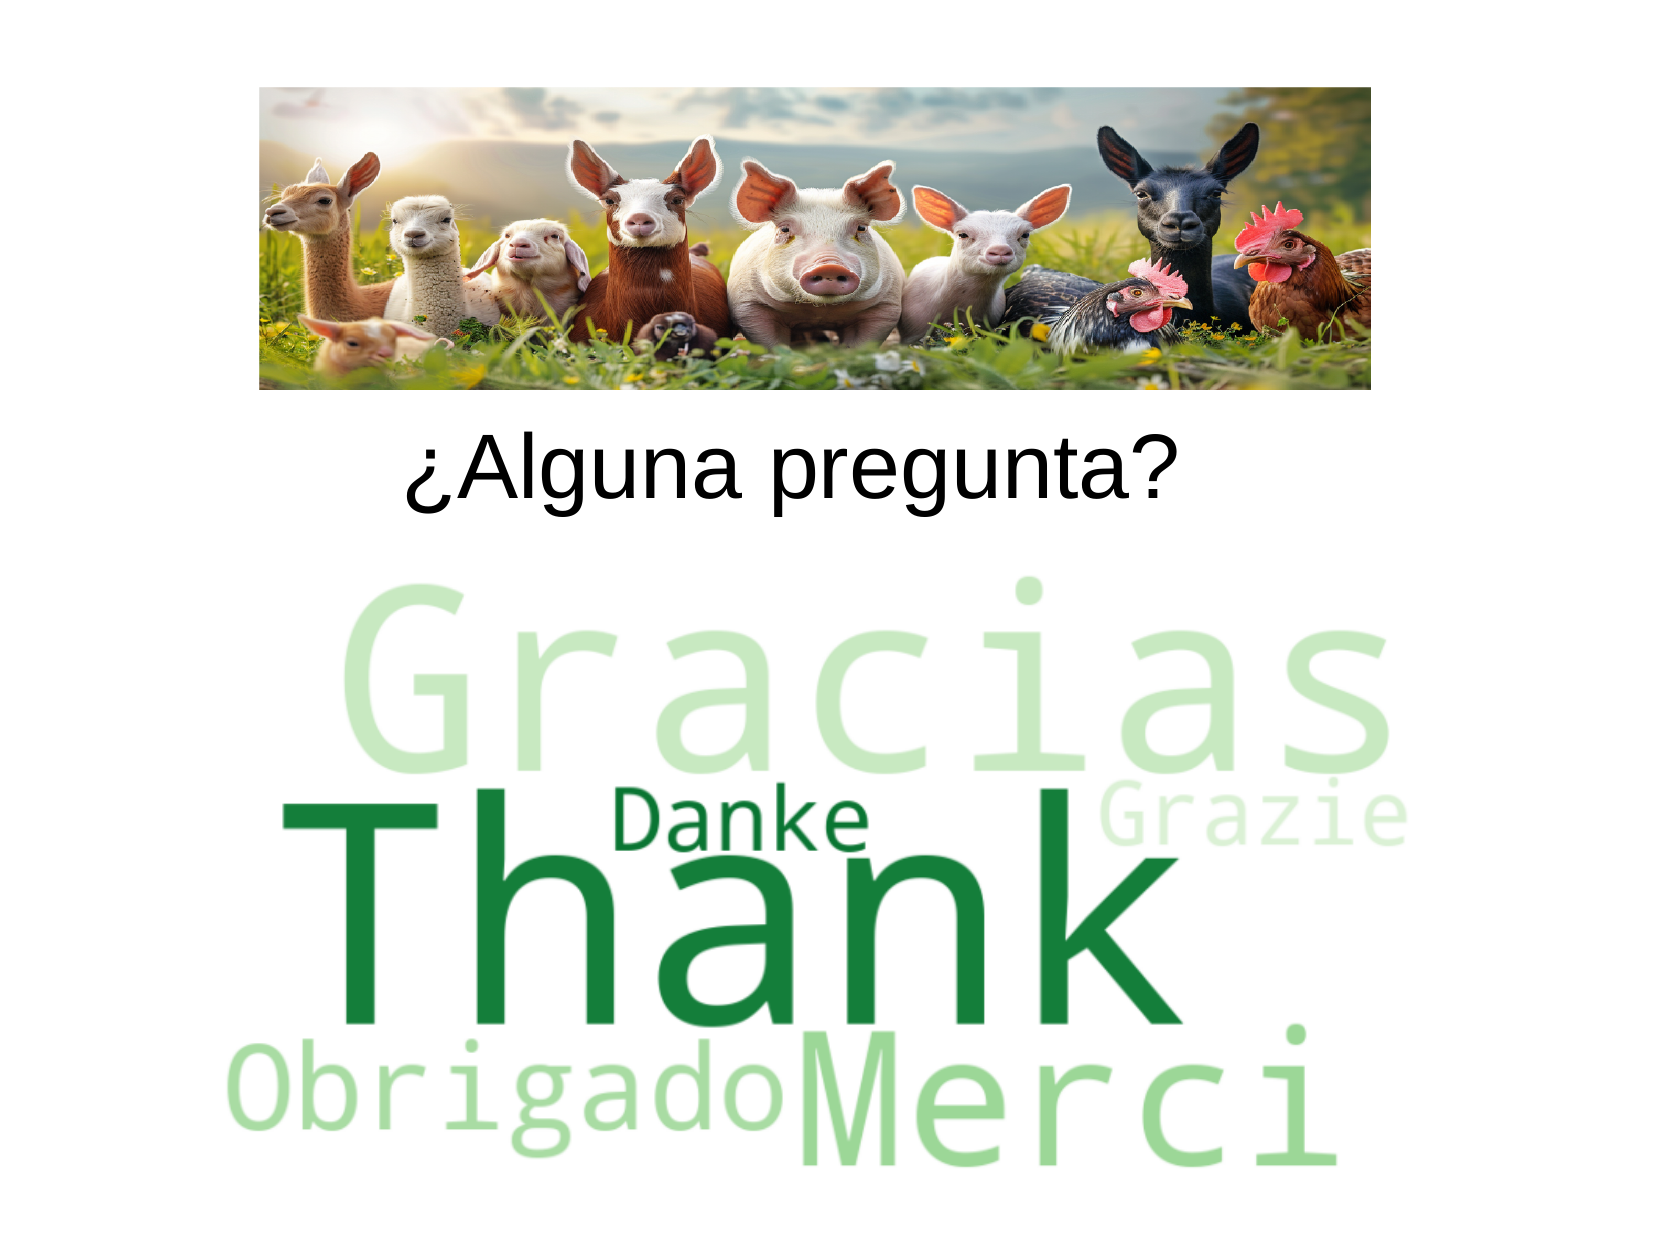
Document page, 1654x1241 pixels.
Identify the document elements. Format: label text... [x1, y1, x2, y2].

picture [259, 87, 1371, 390]
title ¿Alguna pregunta? [47, 377, 1536, 553]
picture [206, 552, 1441, 1186]
